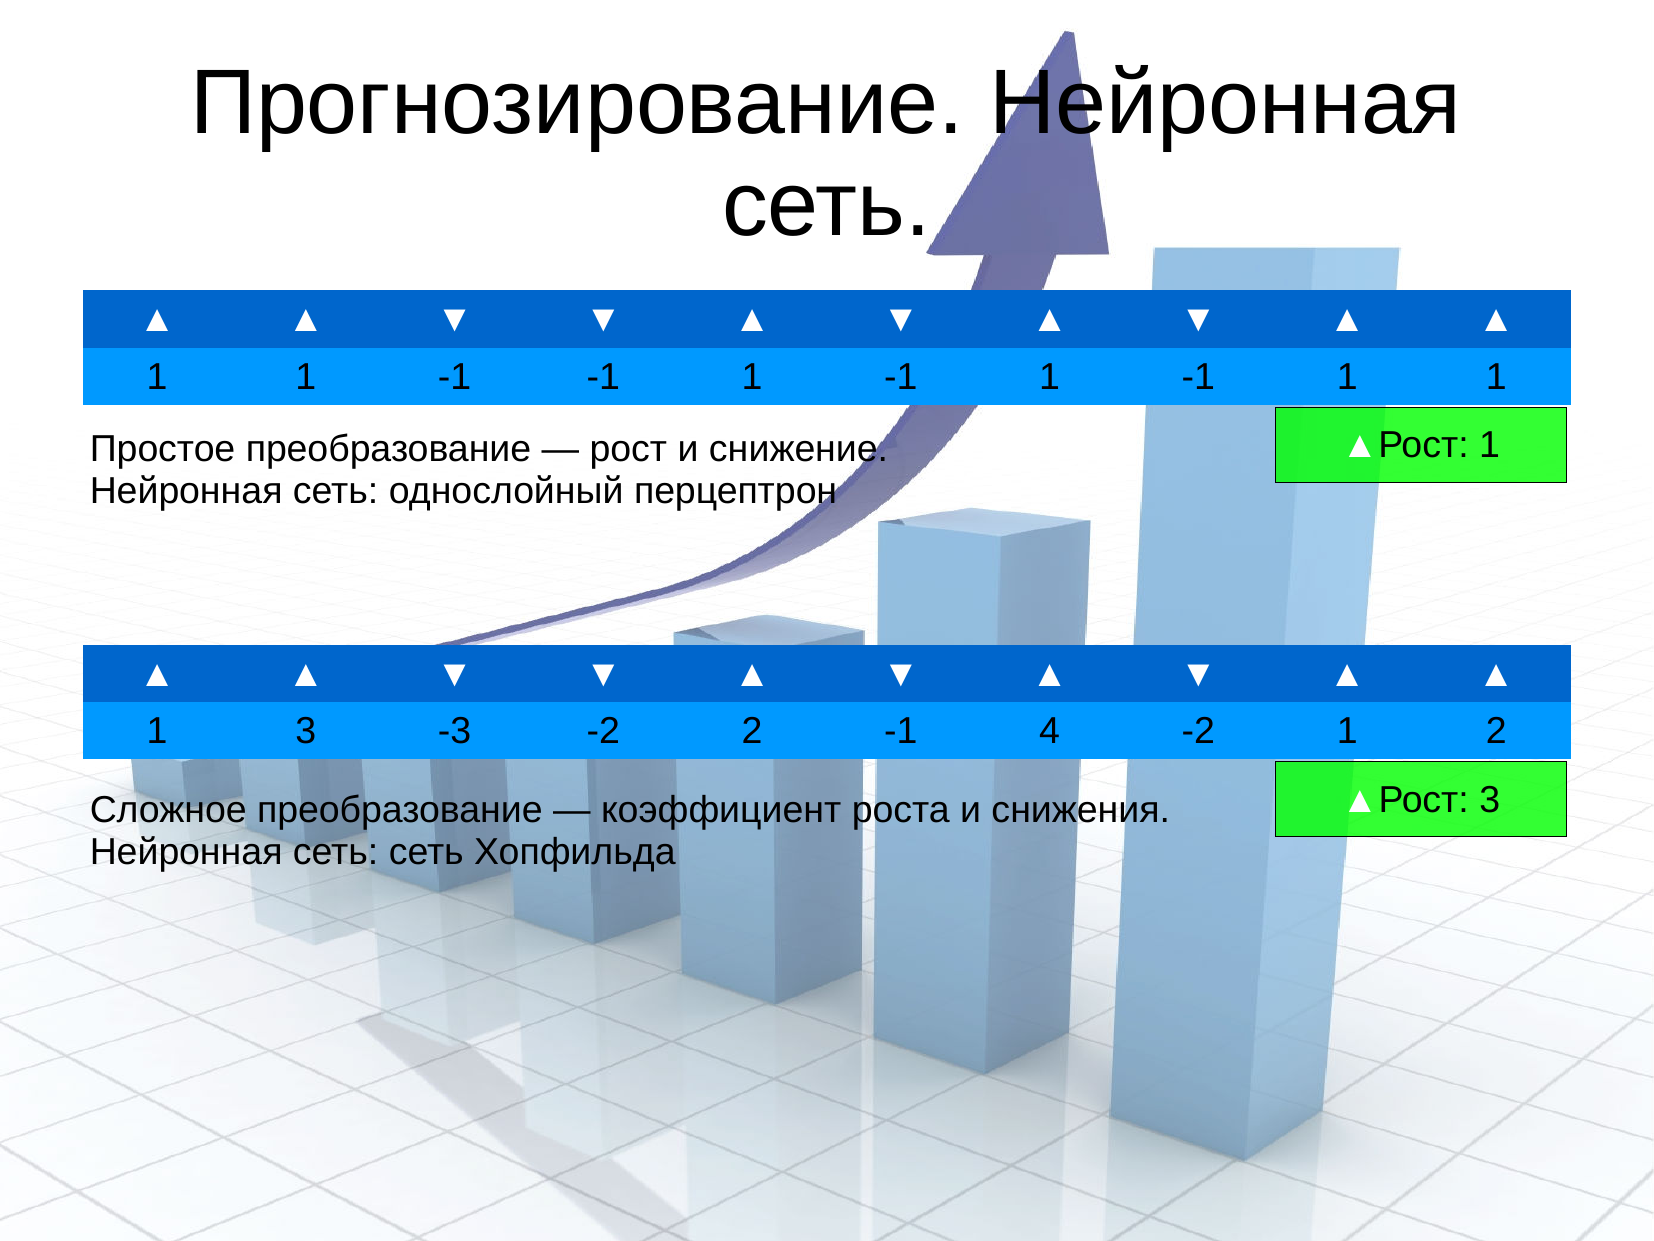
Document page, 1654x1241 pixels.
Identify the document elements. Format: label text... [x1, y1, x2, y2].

table_cell 1 [975, 348, 1124, 405]
table_cell -3 [380, 702, 529, 759]
table_cell 1 [1273, 348, 1422, 405]
table_header ▲ [975, 645, 1124, 702]
table_header ▲ [83, 645, 231, 702]
table_header ▲ [83, 290, 231, 348]
picture [0, 0, 1654, 1241]
table_cell 2 [678, 702, 826, 759]
table_cell -1 [529, 348, 678, 405]
text_box Сложное преобразование — коэффициент роста и снижения. Нейронная сеть: сеть Хопфильда [75, 780, 1576, 880]
table_header ▲ [231, 645, 380, 702]
table_header ▲ [678, 645, 826, 702]
table_cell 1 [231, 348, 380, 405]
table_cell 1 [83, 348, 231, 405]
table_header ▲ [678, 290, 826, 348]
table_cell 1 [83, 702, 231, 759]
table_header ▲ [1422, 645, 1571, 702]
table_header ▼ [529, 290, 678, 348]
text_box ▲Рост: 3 [1275, 761, 1567, 837]
table_header ▼ [380, 290, 529, 348]
table_header ▼ [1124, 290, 1273, 348]
text_box ▲Рост: 1 [1275, 407, 1567, 483]
table_header ▼ [826, 290, 975, 348]
table_header ▲ [1422, 290, 1571, 348]
table_cell 1 [1422, 348, 1571, 405]
table_cell 1 [1273, 702, 1422, 759]
table_cell 2 [1422, 702, 1571, 759]
table_header ▲ [1273, 645, 1422, 702]
table_header ▲ [231, 290, 380, 348]
table_cell -1 [1124, 348, 1273, 405]
table_cell 4 [975, 702, 1124, 759]
table_cell -1 [380, 348, 529, 405]
table_header ▲ [975, 290, 1124, 348]
text_box Простое преобразование — рост и снижение. Нейронная сеть: однослойный перцептрон [75, 420, 1576, 520]
table_cell 3 [231, 702, 380, 759]
table_cell -2 [1124, 702, 1273, 759]
table_cell 1 [678, 348, 826, 405]
table_header ▼ [380, 645, 529, 702]
table_cell -2 [529, 702, 678, 759]
table_header ▼ [826, 645, 975, 702]
table_cell -1 [826, 702, 975, 759]
title Прогнозирование. Нейронная сеть. [82, 49, 1571, 257]
table_header ▲ [1273, 290, 1422, 348]
table_header ▼ [529, 645, 678, 702]
table_header ▼ [1124, 645, 1273, 702]
table_cell -1 [826, 348, 975, 405]
